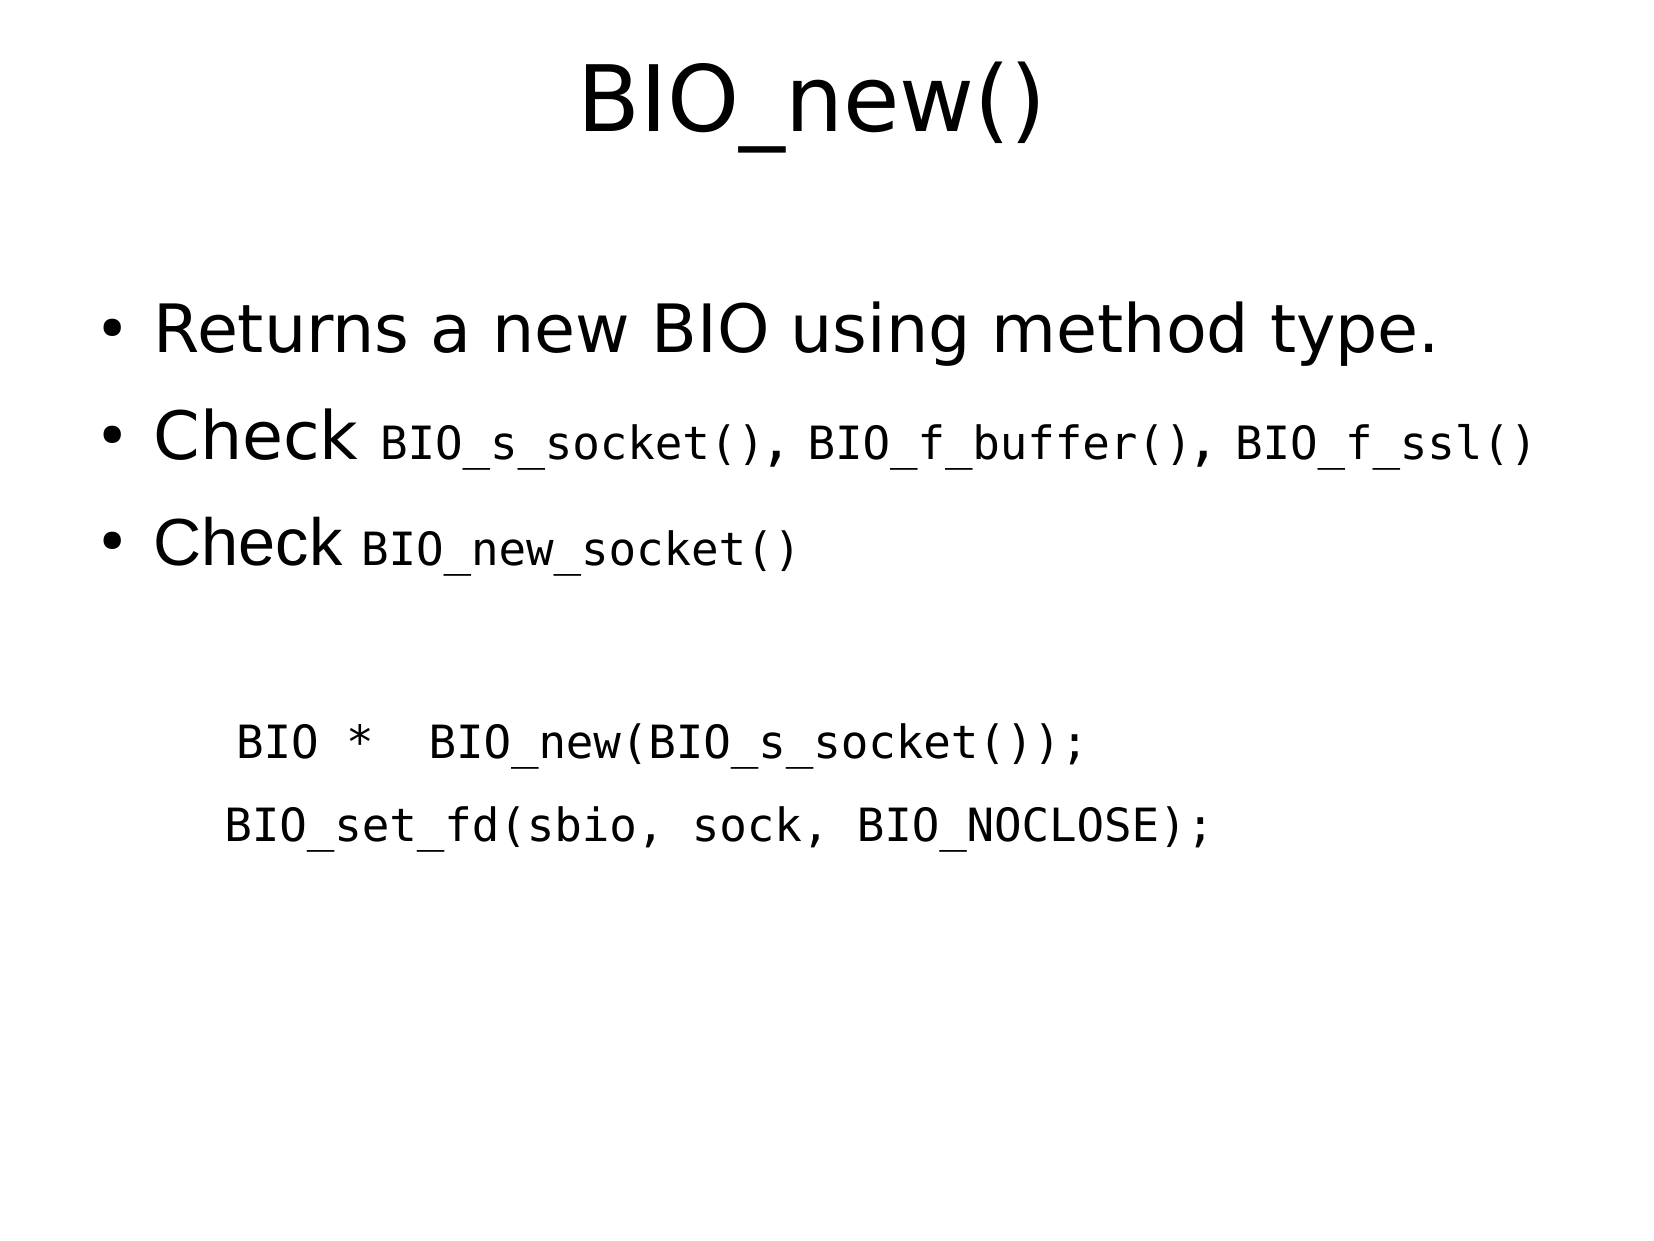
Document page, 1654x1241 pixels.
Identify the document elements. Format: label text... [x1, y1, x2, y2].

list Returns a new BIO using method type. Check BIO_s_socket(), BIO_f_buffer(), BIO_f_ssl() Check BIO_new_socket() BIO * BIO_new(BIO_s_socket()); BIO_set_fd(sbio, sock, BIO_NOCLOSE); [82, 290, 1571, 1109]
title BIO_new() [82, 46, 1571, 260]
